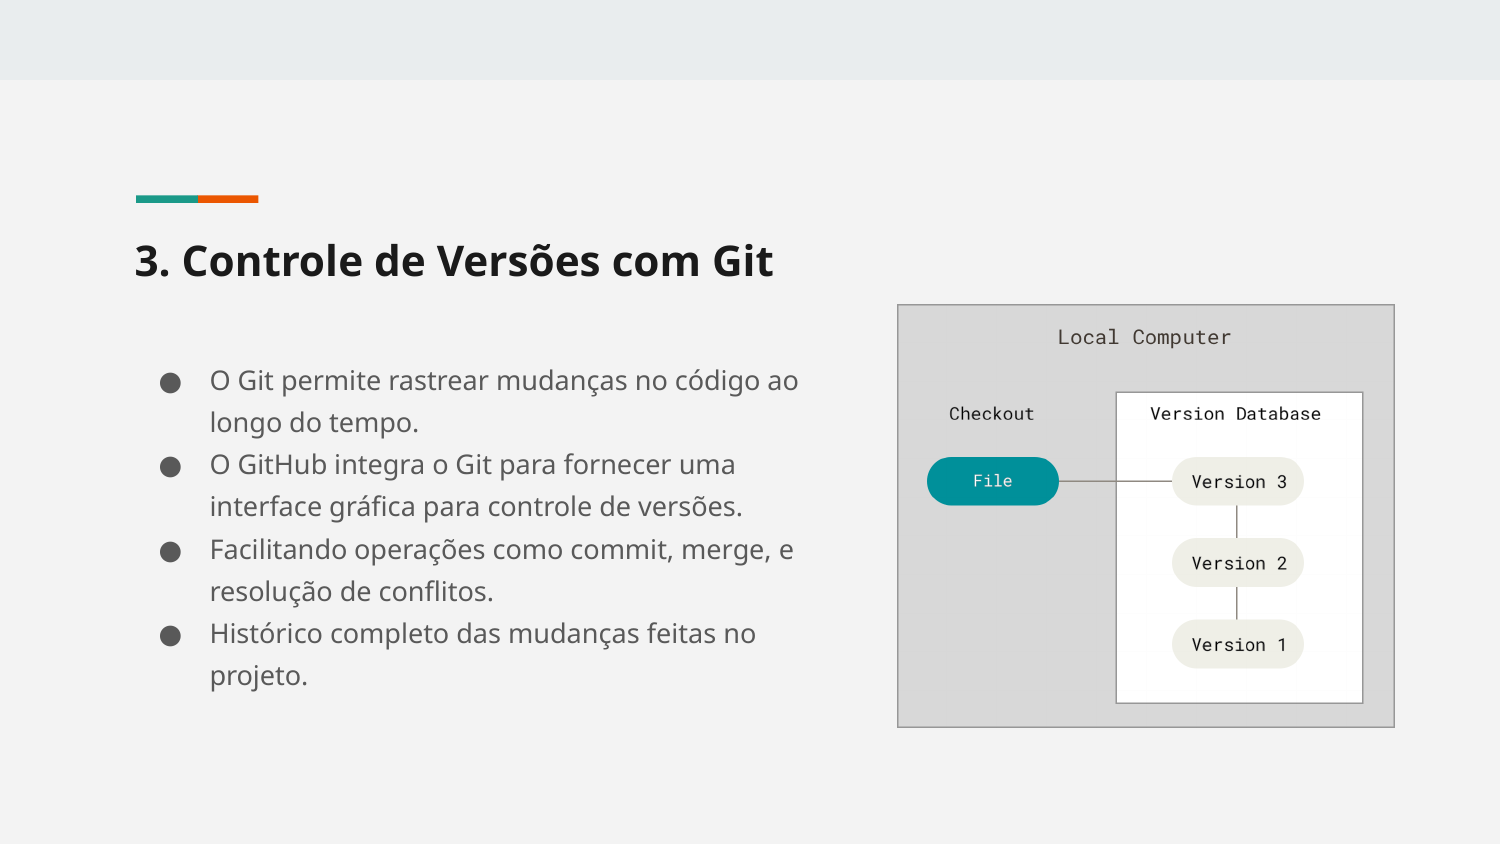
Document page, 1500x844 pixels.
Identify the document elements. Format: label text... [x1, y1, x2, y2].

list O Git permite rastrear mudanças no código ao longo do tempo. O GitHub integra o Git para fornecer uma interface gráfica para controle de versões. Facilitando operações como commit, merge, e resolução de conflitos. Histórico completo das mudanças feitas no projeto. [119, 341, 856, 712]
picture [897, 304, 1396, 730]
title 3. Controle de Versões com Git [119, 216, 1381, 305]
